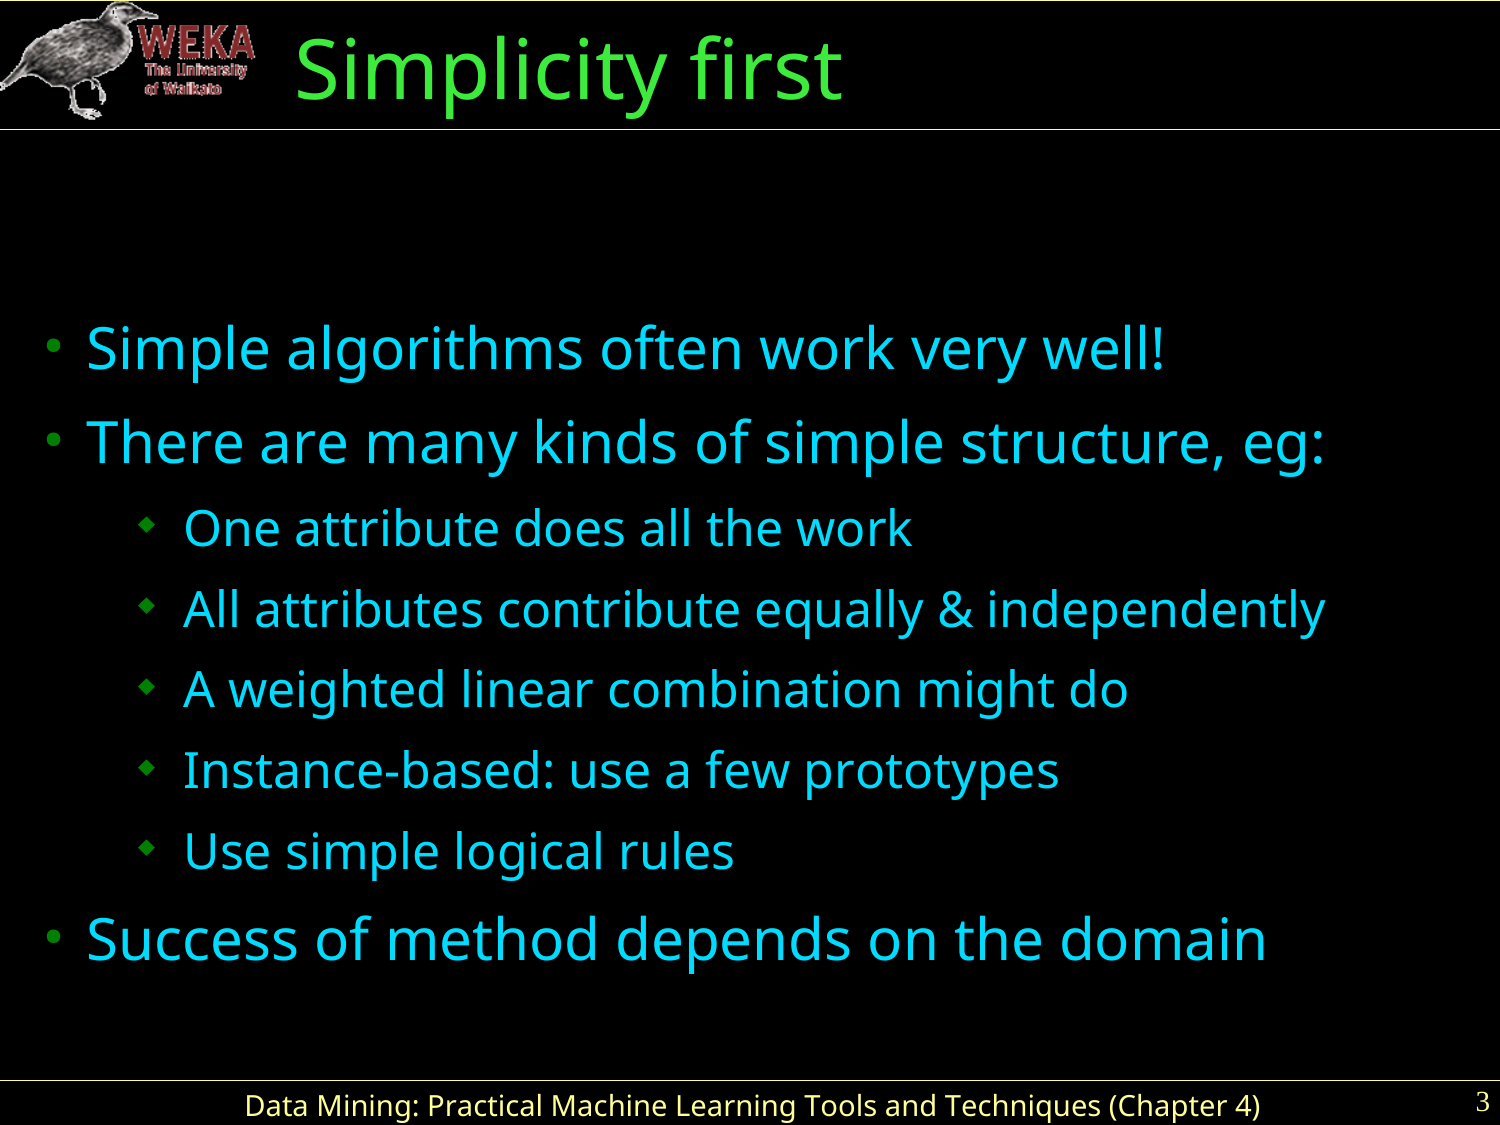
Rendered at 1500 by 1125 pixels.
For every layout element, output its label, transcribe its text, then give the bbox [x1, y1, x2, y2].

picture [0, 1, 266, 129]
title Simplicity first [279, 0, 1500, 148]
text_box Simple algorithms often work very well! There are many kinds of simple structure, eg: One attribute does all the work All attributes contribute equally & independently A weighted linear combination might do Instance-based: use a few prototypes Use simple logical rules Success of method depends on the domain [29, 299, 1447, 976]
